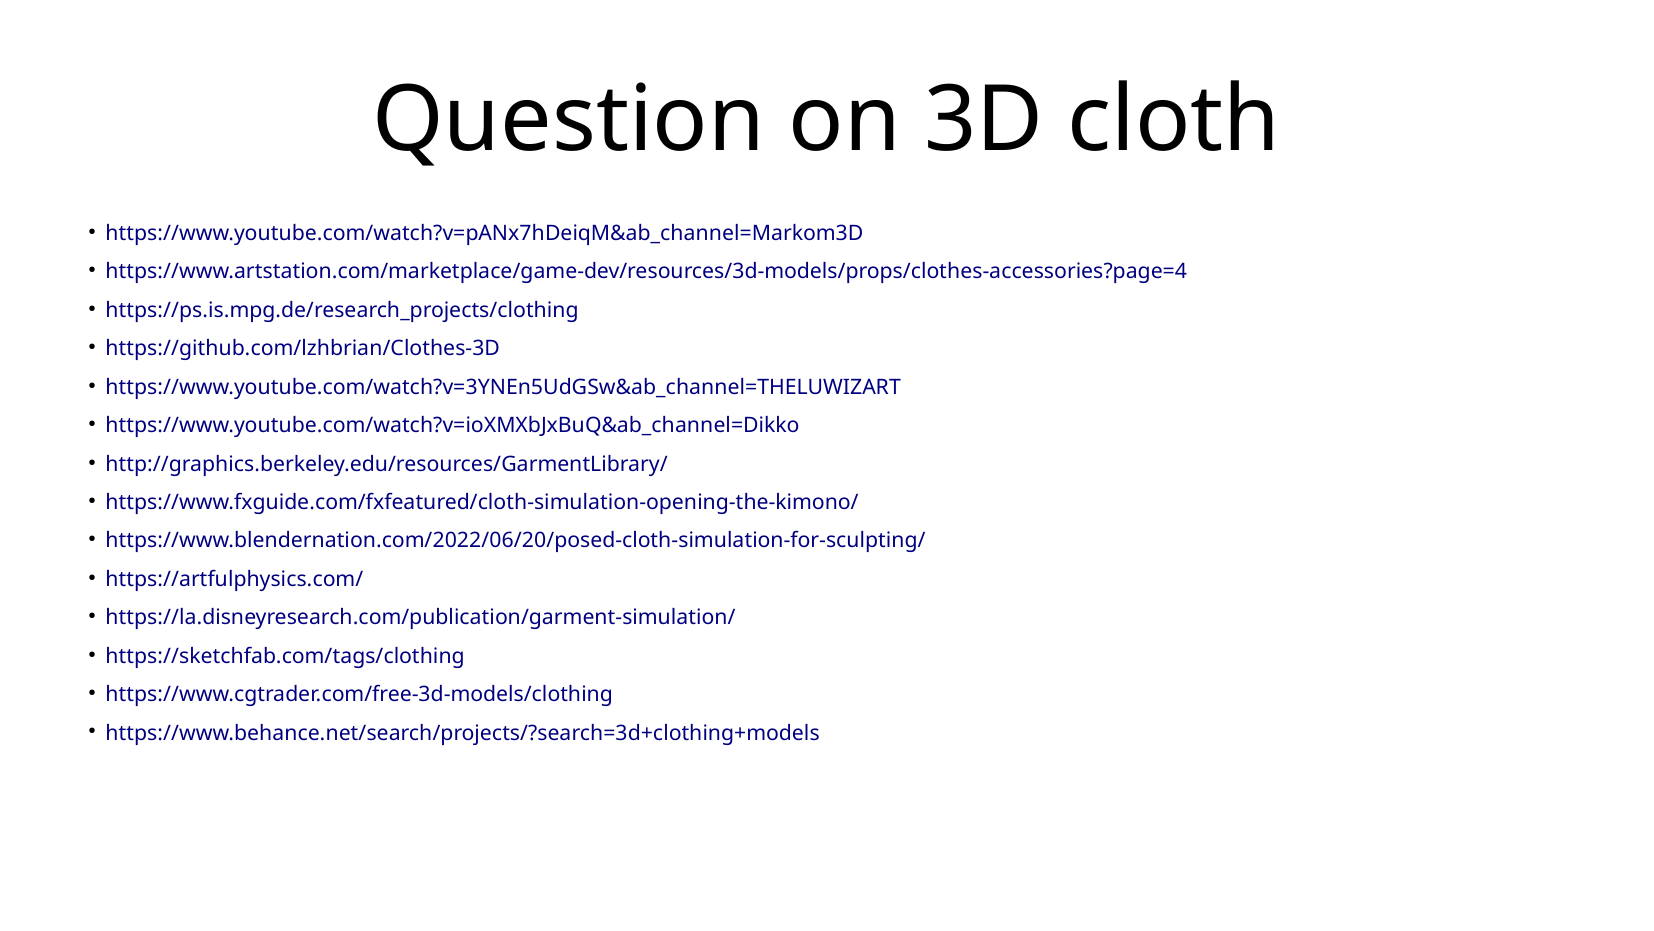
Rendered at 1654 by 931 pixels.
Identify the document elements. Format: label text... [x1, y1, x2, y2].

list https://www.youtube.com/watch?v=pANx7hDeiqM&ab_channel=Markom3D https://www.artstation.com/marketplace/game-dev/resources/3d-models/props/clothes-accessories?page=4 https://ps.is.mpg.de/research_projects/clothing https://github.com/lzhbrian/Clothes-3D https://www.youtube.com/watch?v=3YNEn5UdGSw&ab_channel=THELUWIZART https://www.youtube.com/watch?v=ioXMXbJxBuQ&ab_channel=Dikko http://graphics.berkeley.edu/resources/GarmentLibrary/ https://www.fxguide.com/fxfeatured/cloth-simulation-opening-the-kimono/ https://www.blendernation.com/2022/06/20/posed-cloth-simulation-for-sculpting/ https://artfulphysics.com/ https://la.disneyresearch.com/publication/garment-simulation/ https://sketchfab.com/tags/clothing https://www.cgtrader.com/free-3d-models/clothing https://www.behance.net/search/projects/?search=3d+clothing+models [82, 217, 1571, 758]
title Question on 3D cloth [82, 37, 1571, 193]
